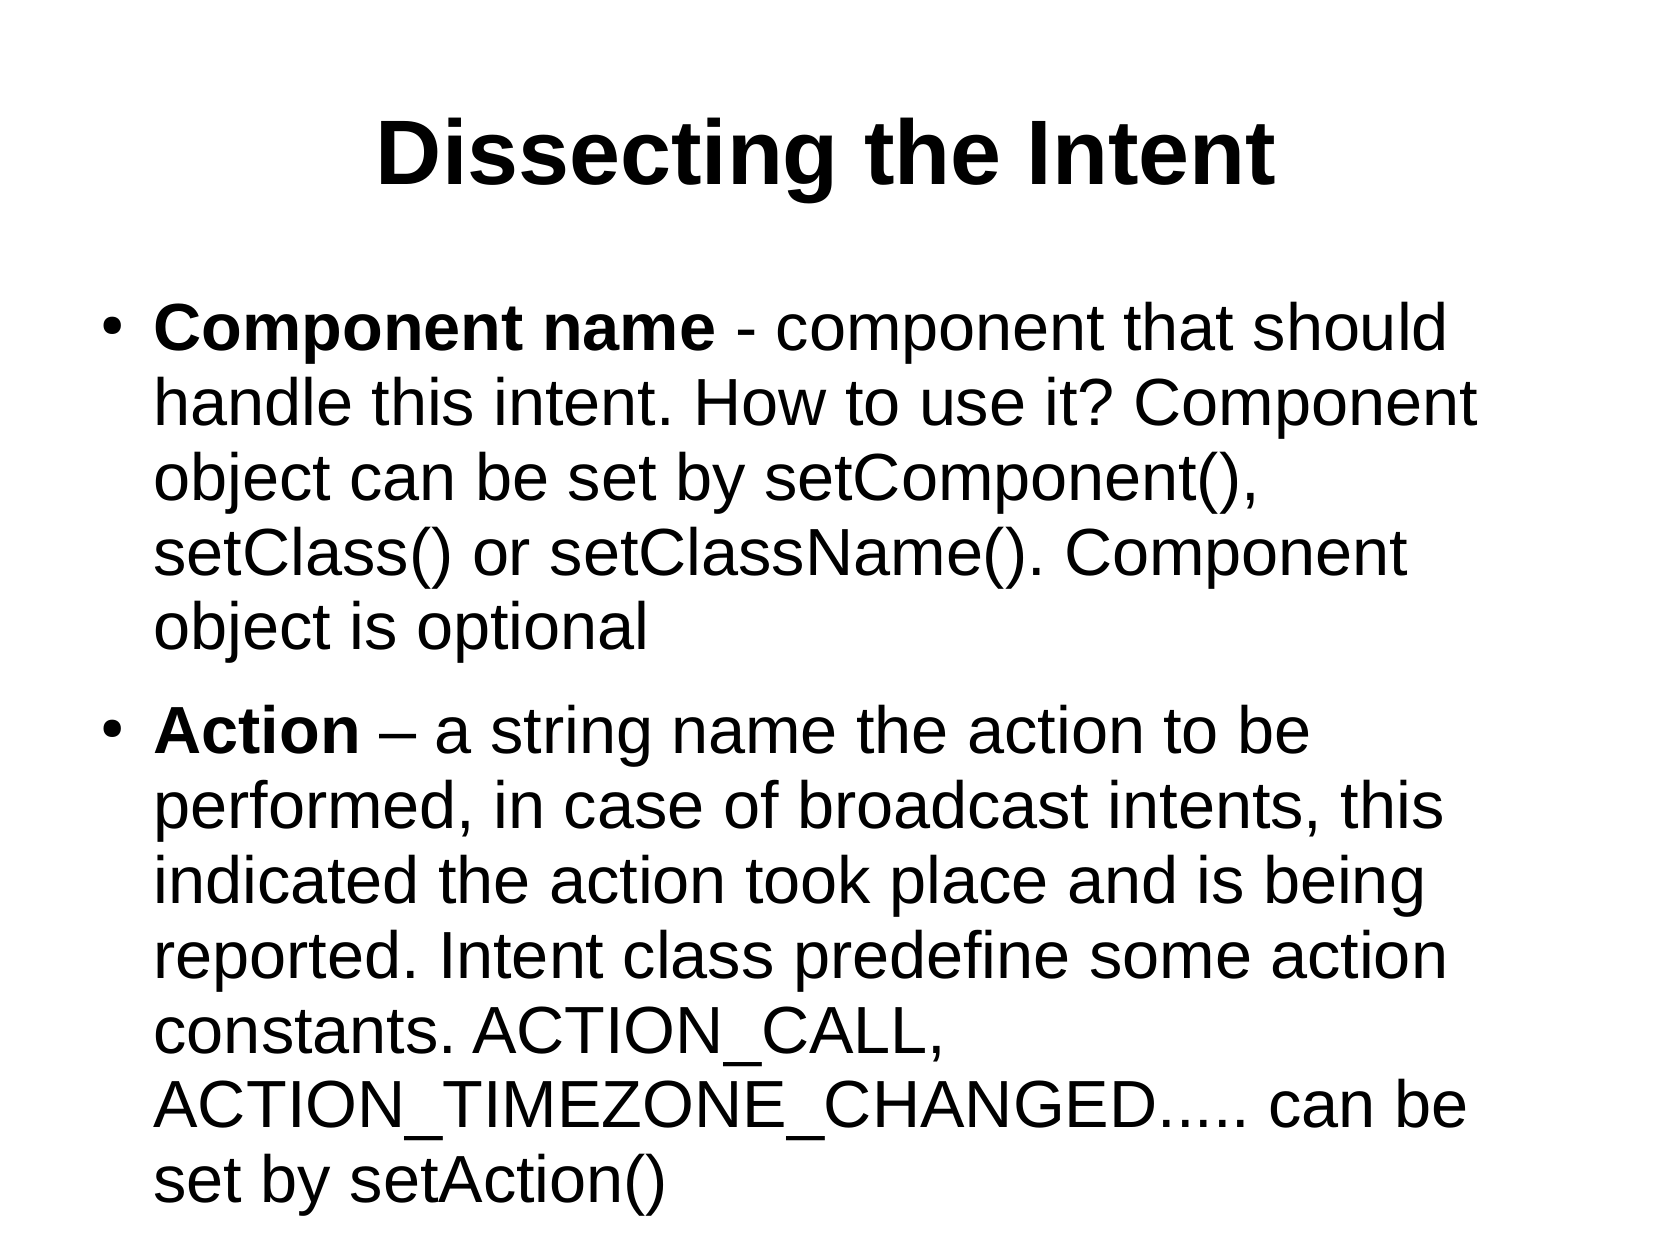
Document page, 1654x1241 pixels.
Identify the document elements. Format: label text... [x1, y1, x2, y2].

title Dissecting the Intent [82, 49, 1571, 257]
list Component name - component that should handle this intent. How to use it? Component object can be set by setComponent(), setClass() or setClassName(). Component object is optional Action – a string name the action to be performed, in case of broadcast intents, this indicated the action took place and is being reported. Intent class predefine some action constants. ACTION_CALL, ACTION_TIMEZONE_CHANGED..... can be set by setAction() [82, 290, 1571, 1217]
